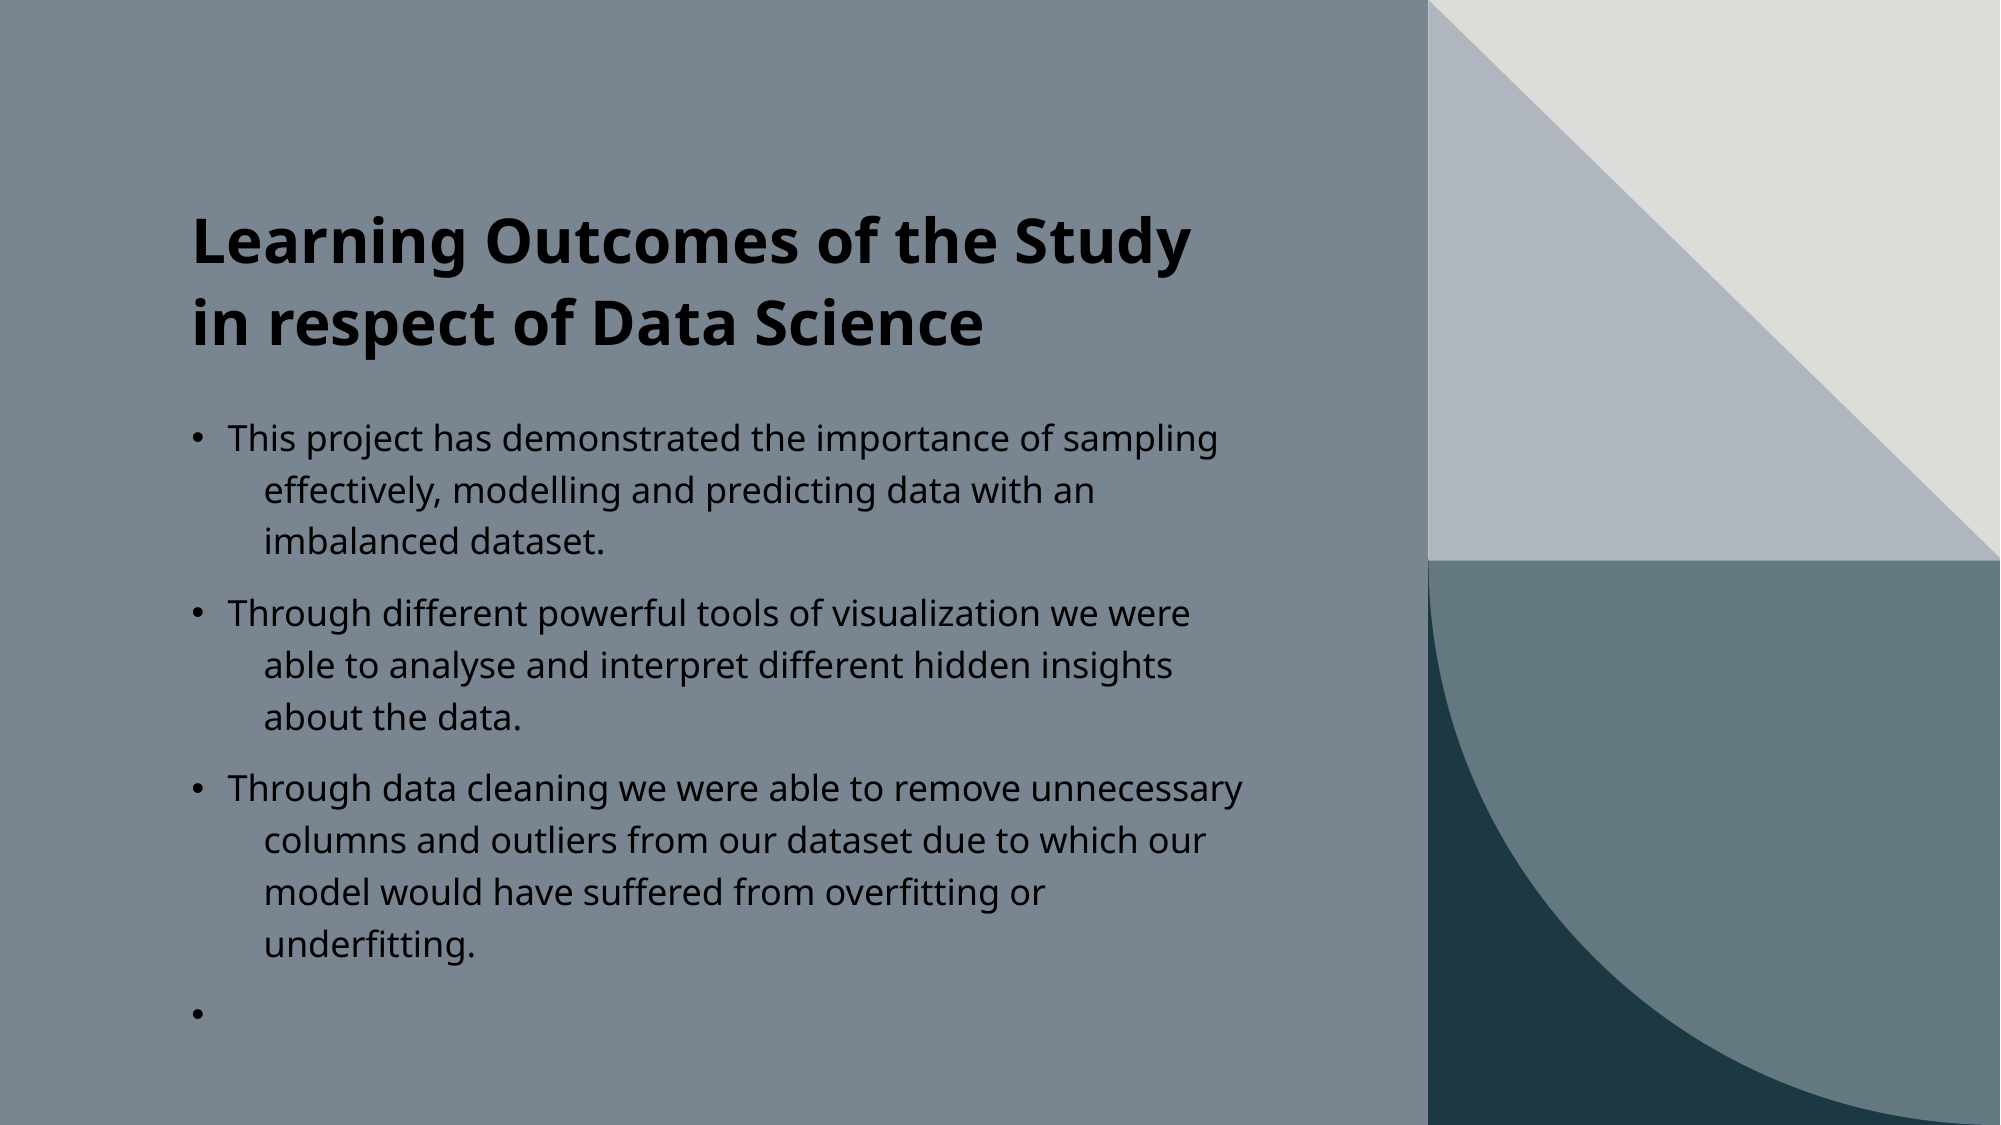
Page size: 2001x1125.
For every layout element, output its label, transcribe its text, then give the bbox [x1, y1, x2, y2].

title Learning Outcomes of the Study in respect of Data Science [176, 118, 1261, 366]
list This project has demonstrated the importance of sampling effectively, modelling and predicting data with an imbalanced dataset. Through different powerful tools of visualization we were able to analyse and interpret different hidden insights about the data. Through data cleaning we were able to remove unnecessary columns and outliers from our dataset due to which our model would have suffered from overfitting or underfitting. [176, 399, 1261, 975]
text_box [0, 0, 2000, 1125]
